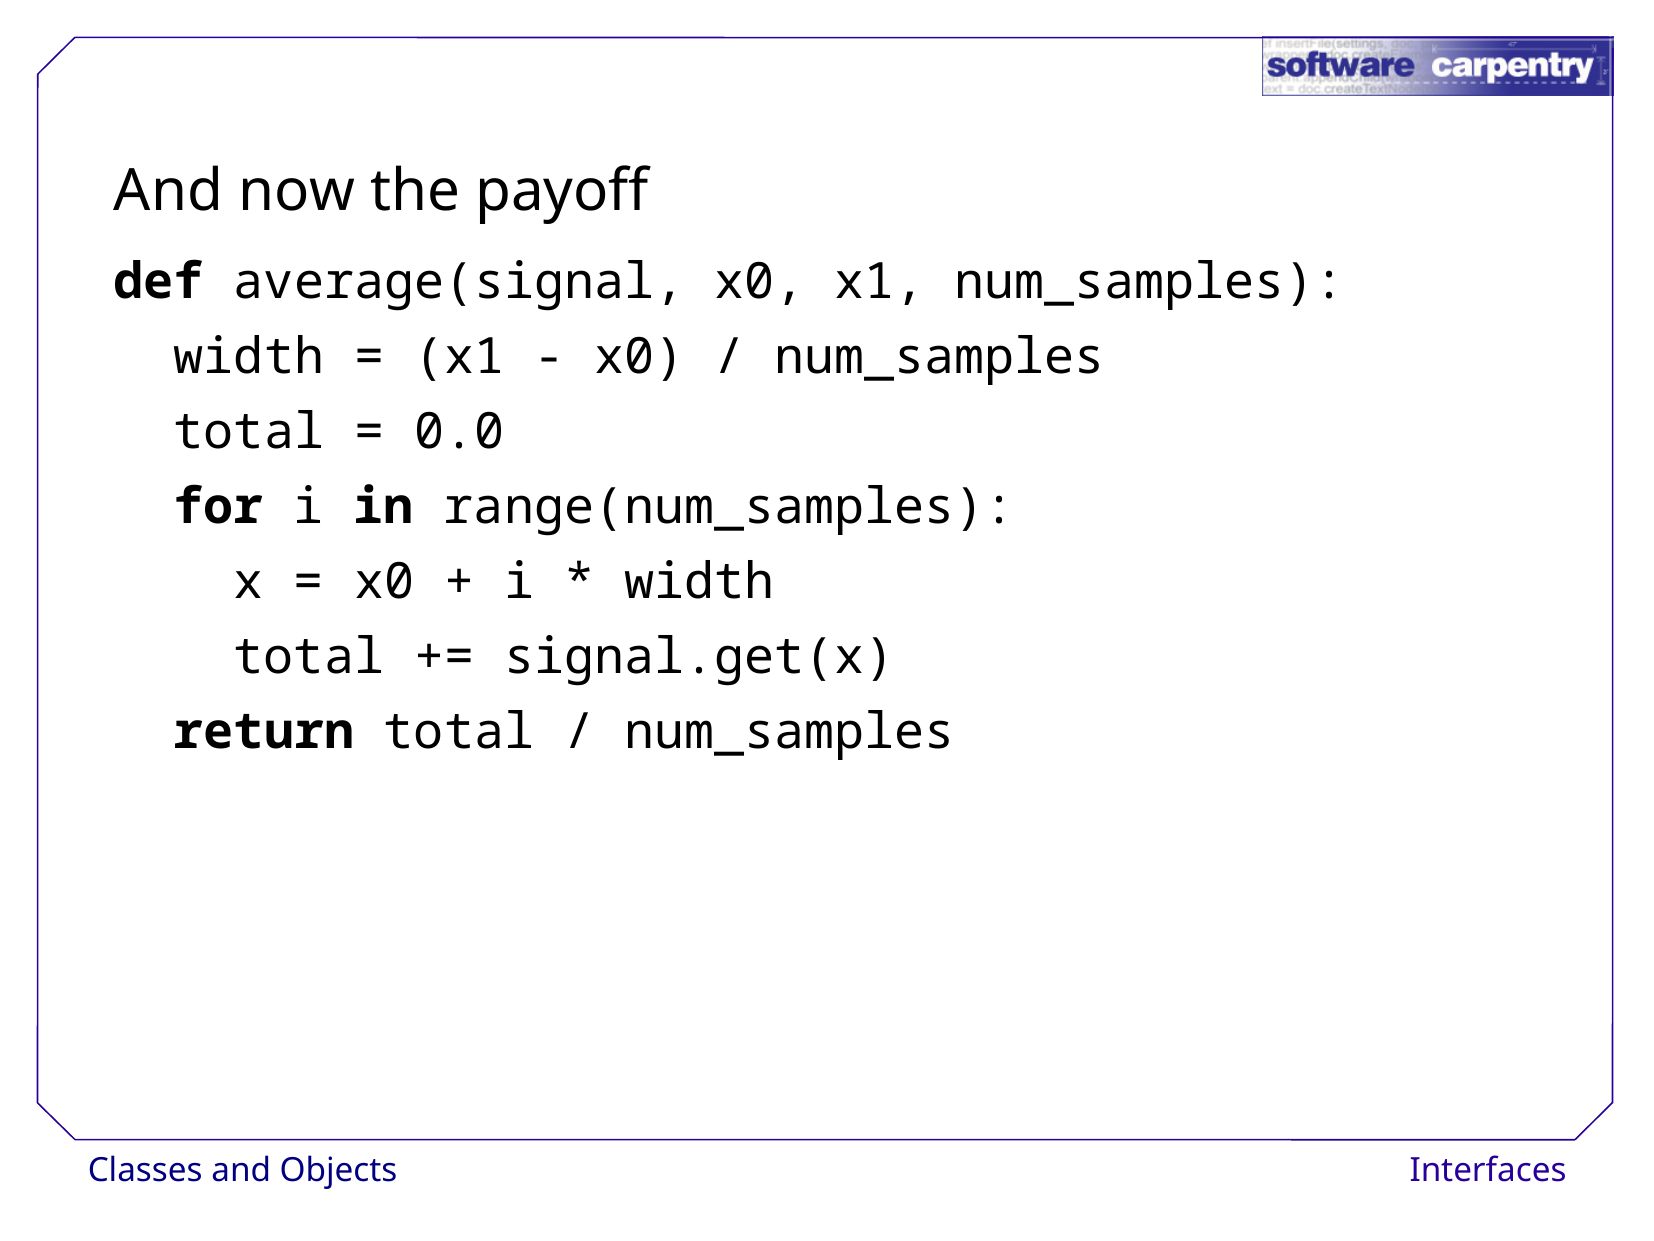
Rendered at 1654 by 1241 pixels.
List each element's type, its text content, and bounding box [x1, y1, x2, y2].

picture [1262, 36, 1614, 96]
text_box def average(signal, x0, x1, num_samples): width = (x1 - x0) / num_samples total = 0.0 for i in range(num_samples): x = x0 + i * width total += signal.get(x) return total / num_samples [99, 225, 1517, 767]
text_box And now the payoff [99, 109, 1517, 225]
